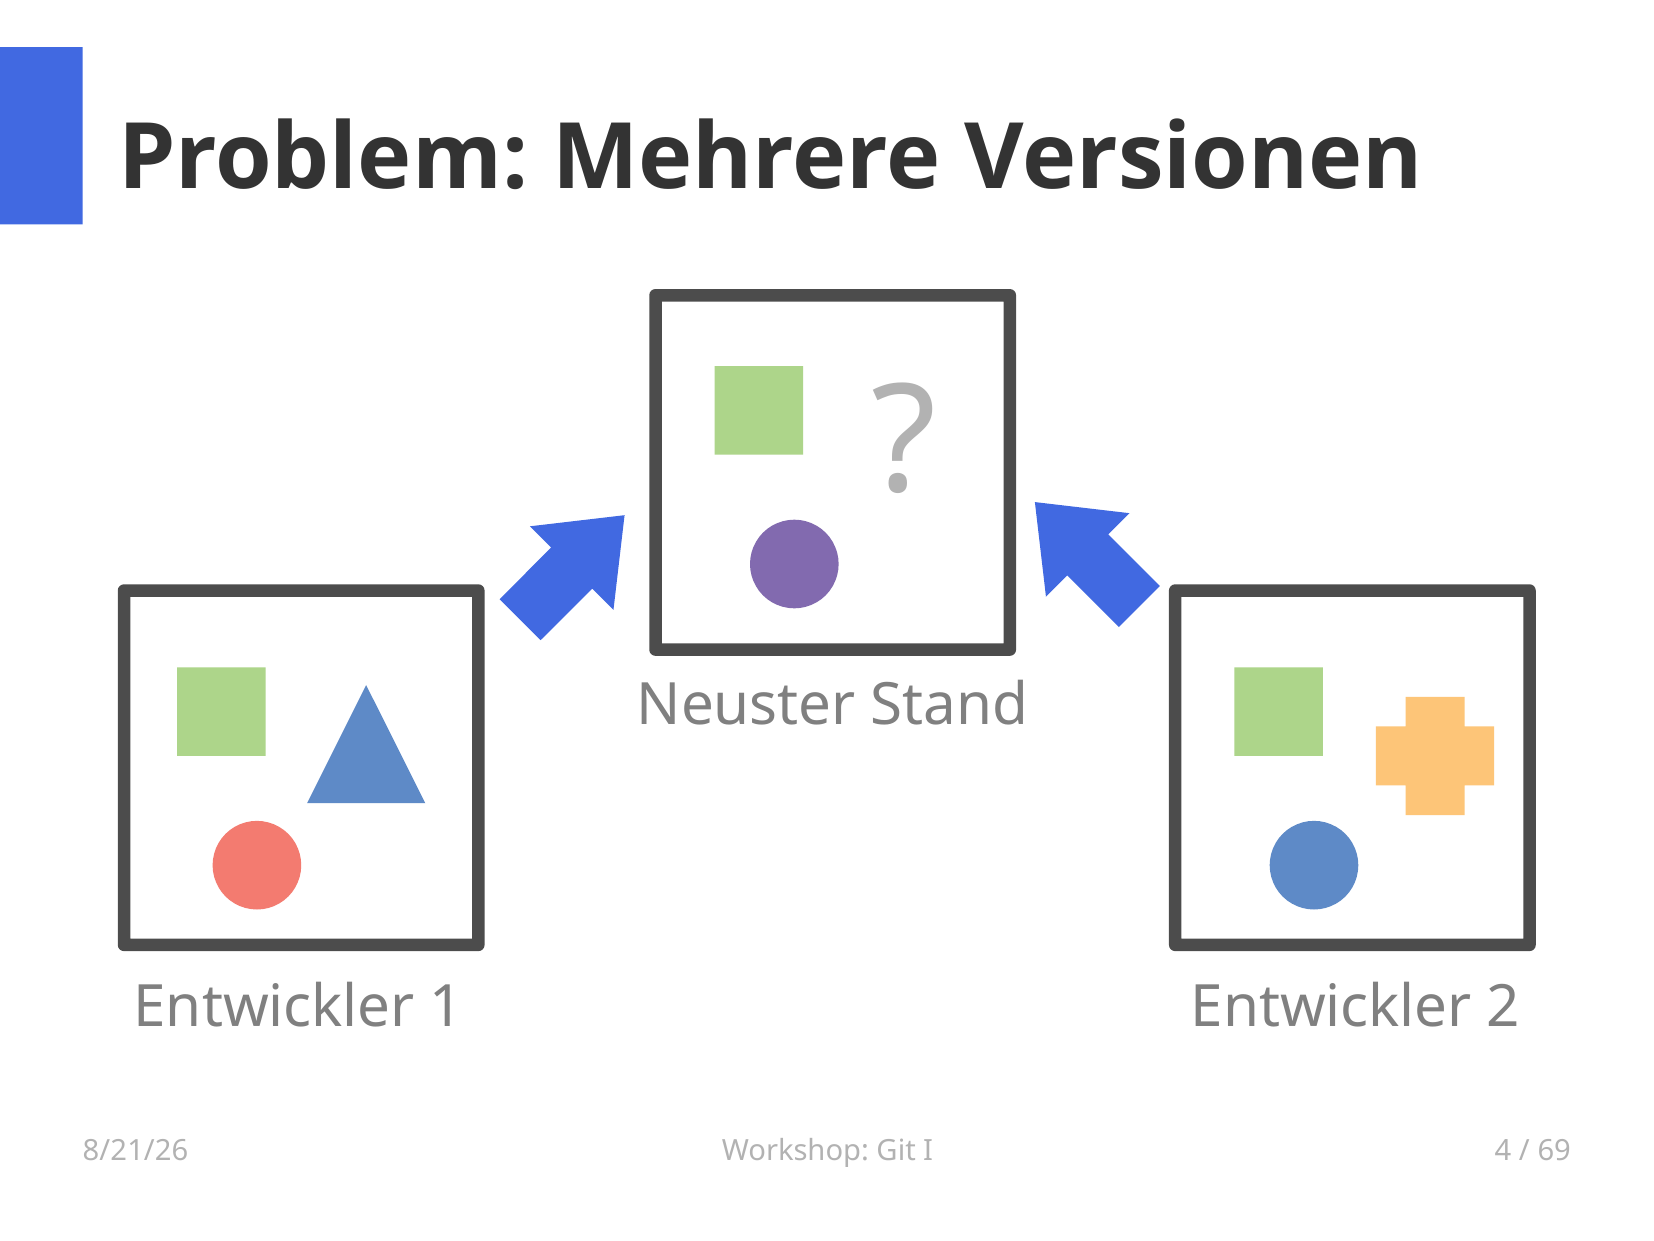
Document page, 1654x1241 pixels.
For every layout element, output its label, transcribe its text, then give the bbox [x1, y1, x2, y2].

text_box [750, 519, 839, 609]
text_box [1269, 820, 1359, 910]
text_box [1234, 667, 1323, 756]
text_box [1034, 502, 1160, 628]
text_box [307, 685, 426, 804]
text_box Neuster Stand [537, 648, 1128, 756]
text_box Entwickler 1 [118, 944, 479, 1063]
text_box Entwickler 2 [1175, 944, 1536, 1063]
text_box [212, 820, 302, 910]
text_box [177, 667, 266, 756]
text_box ? [856, 324, 957, 544]
text_box [1375, 696, 1495, 816]
title Problem: Mehrere Versionen [118, 49, 1571, 257]
text_box [499, 515, 625, 641]
text_box [714, 366, 804, 455]
